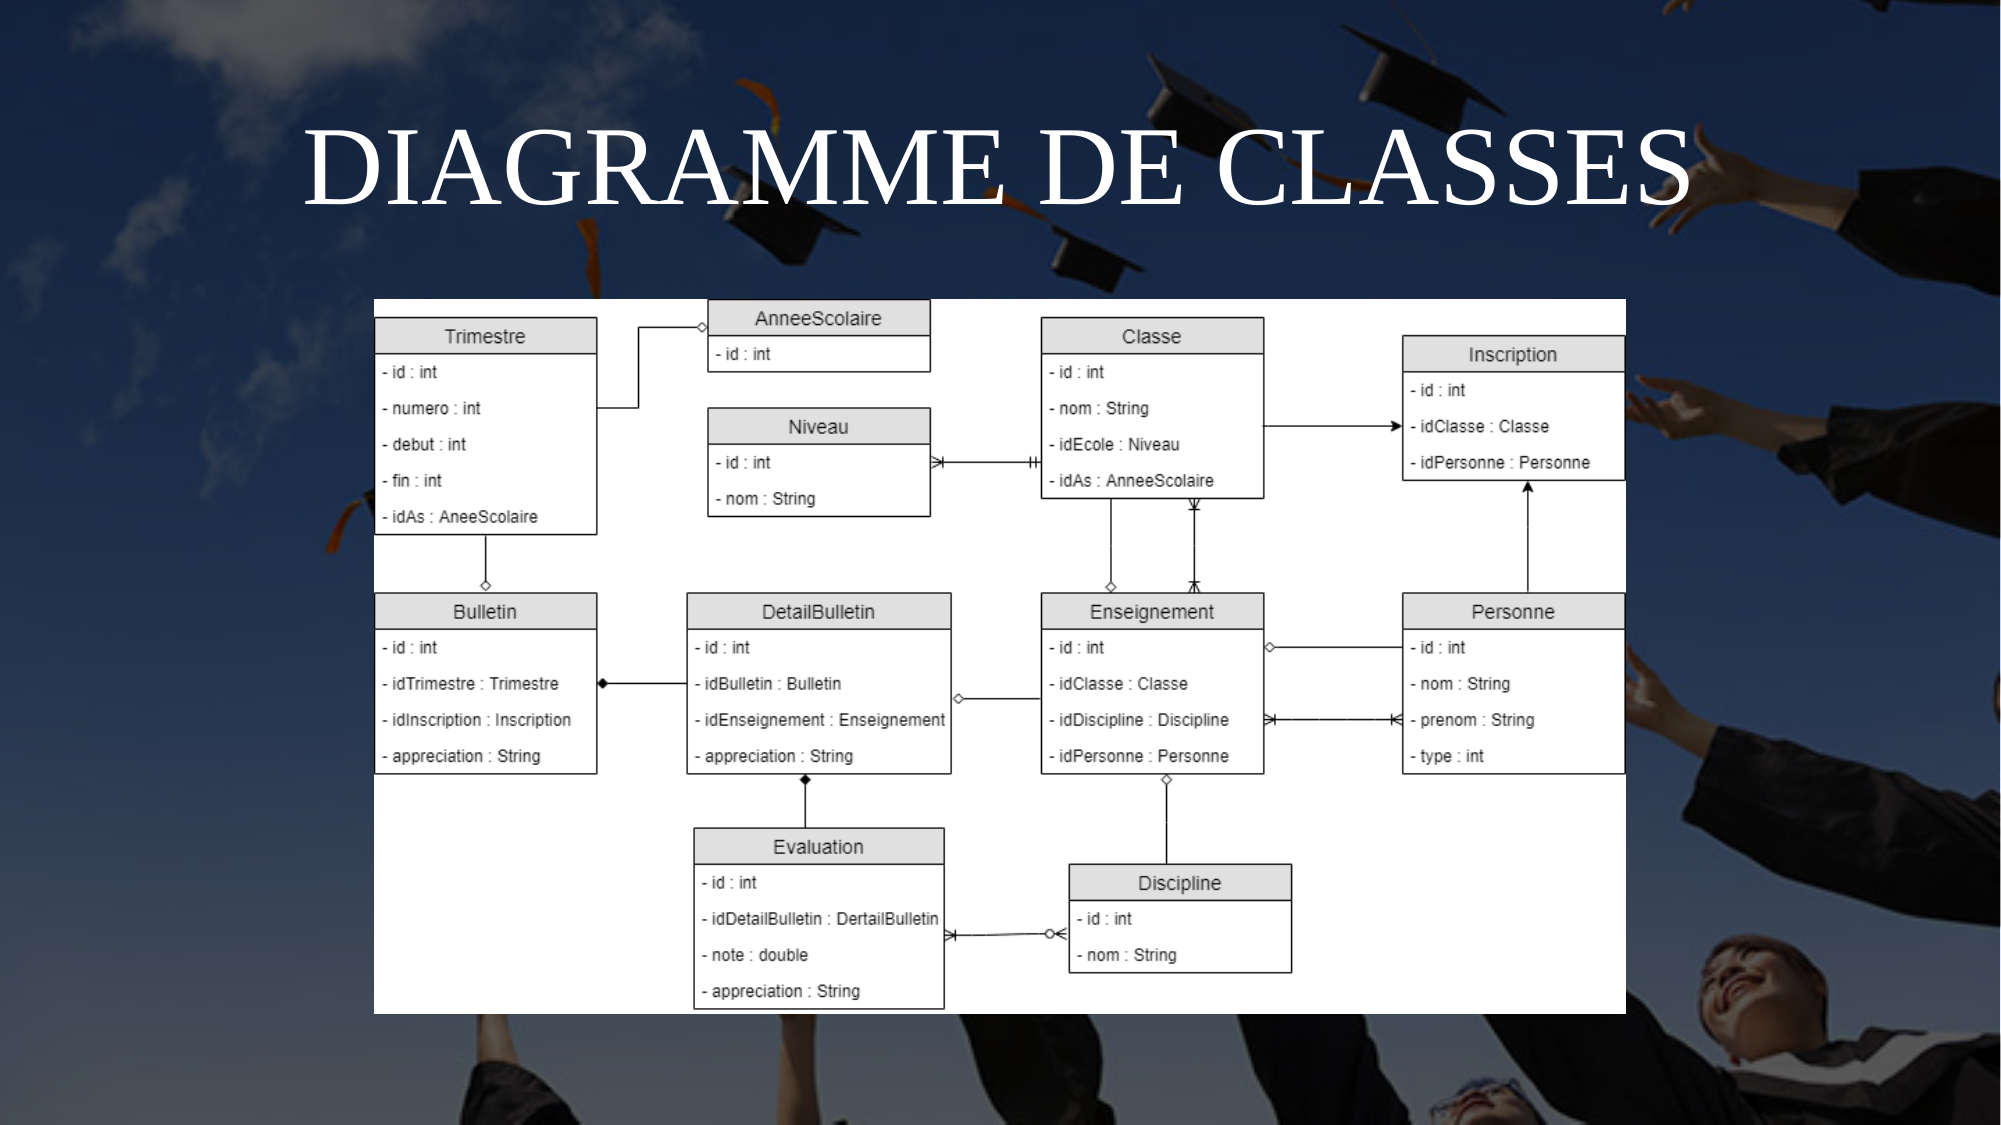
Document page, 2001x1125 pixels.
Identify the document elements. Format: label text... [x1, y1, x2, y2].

picture [0, 0, 2000, 1125]
title DIAGRAMME DE CLASSES [137, 59, 1863, 278]
